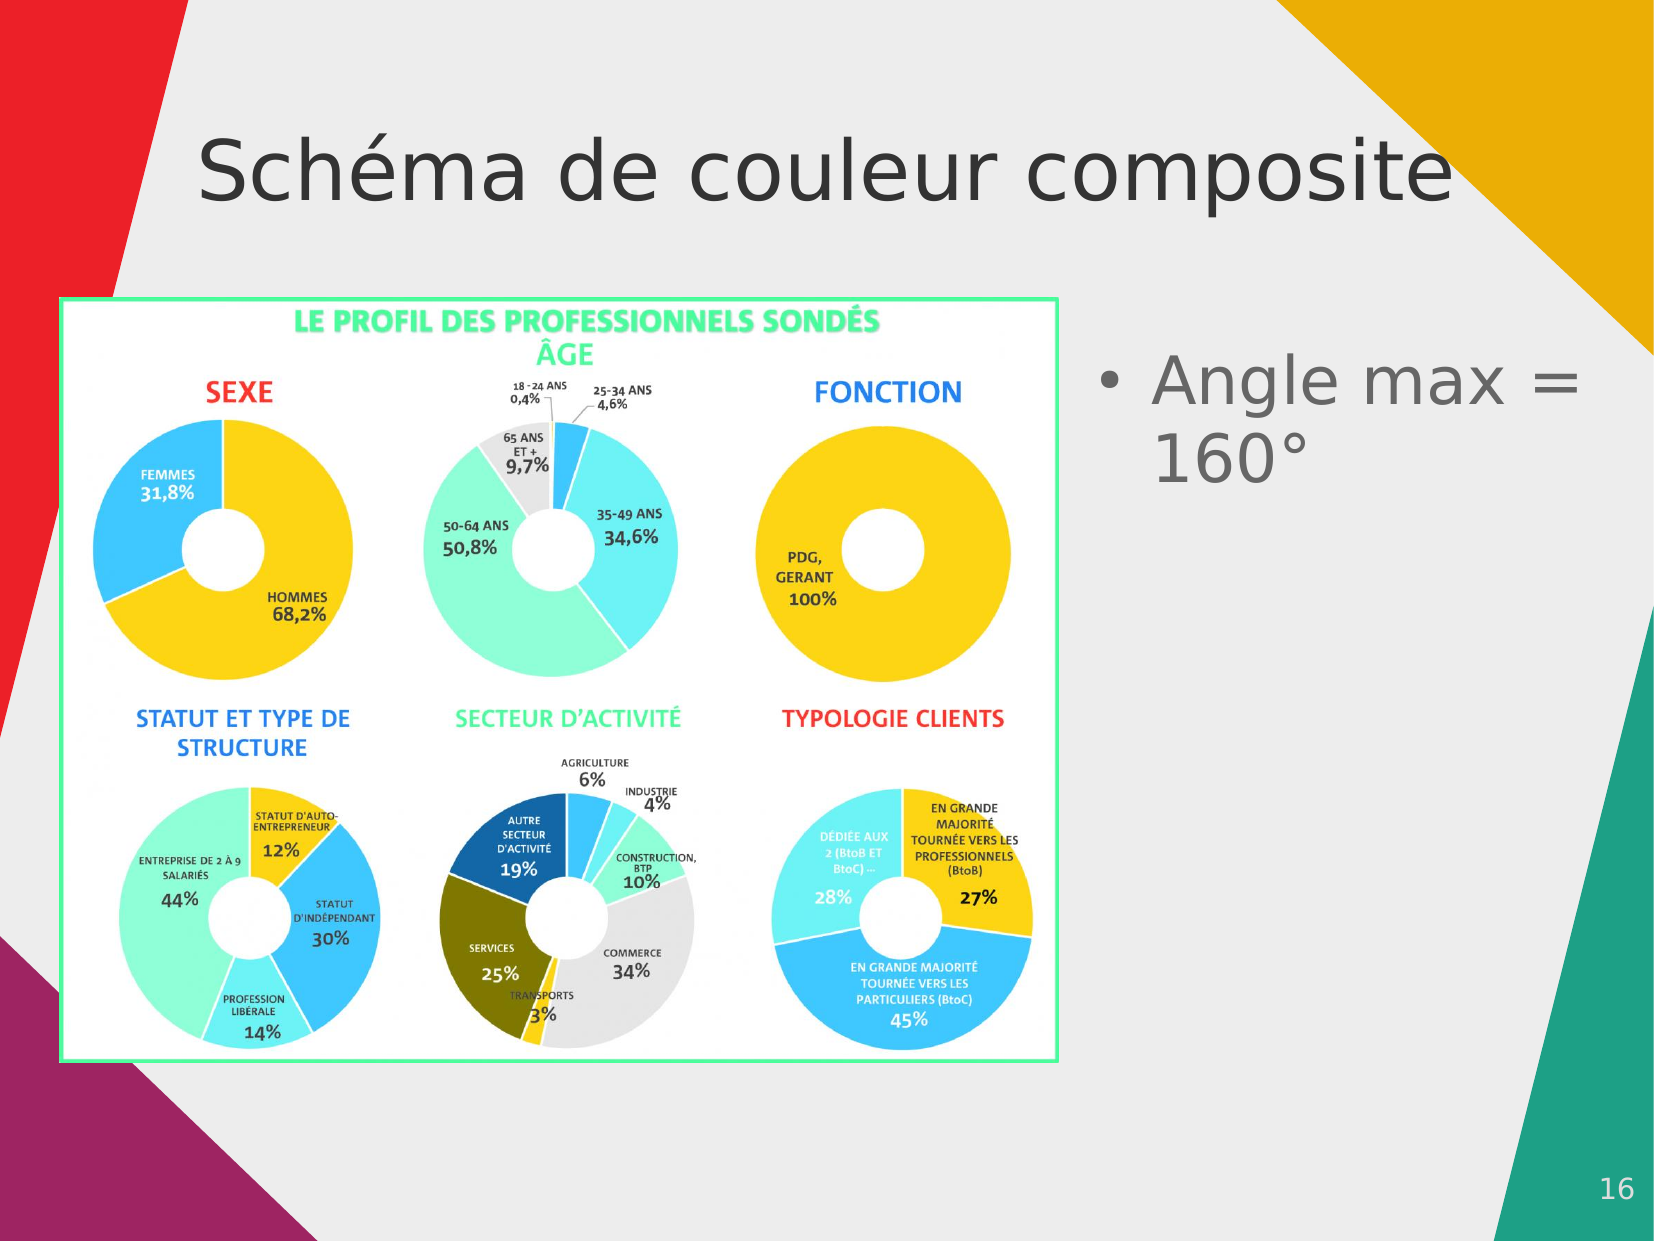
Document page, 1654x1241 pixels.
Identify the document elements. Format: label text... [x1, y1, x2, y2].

list Angle max = 160° [1080, 342, 1595, 1074]
picture [59, 297, 1059, 1063]
title Schéma de couleur composite [114, 73, 1539, 271]
